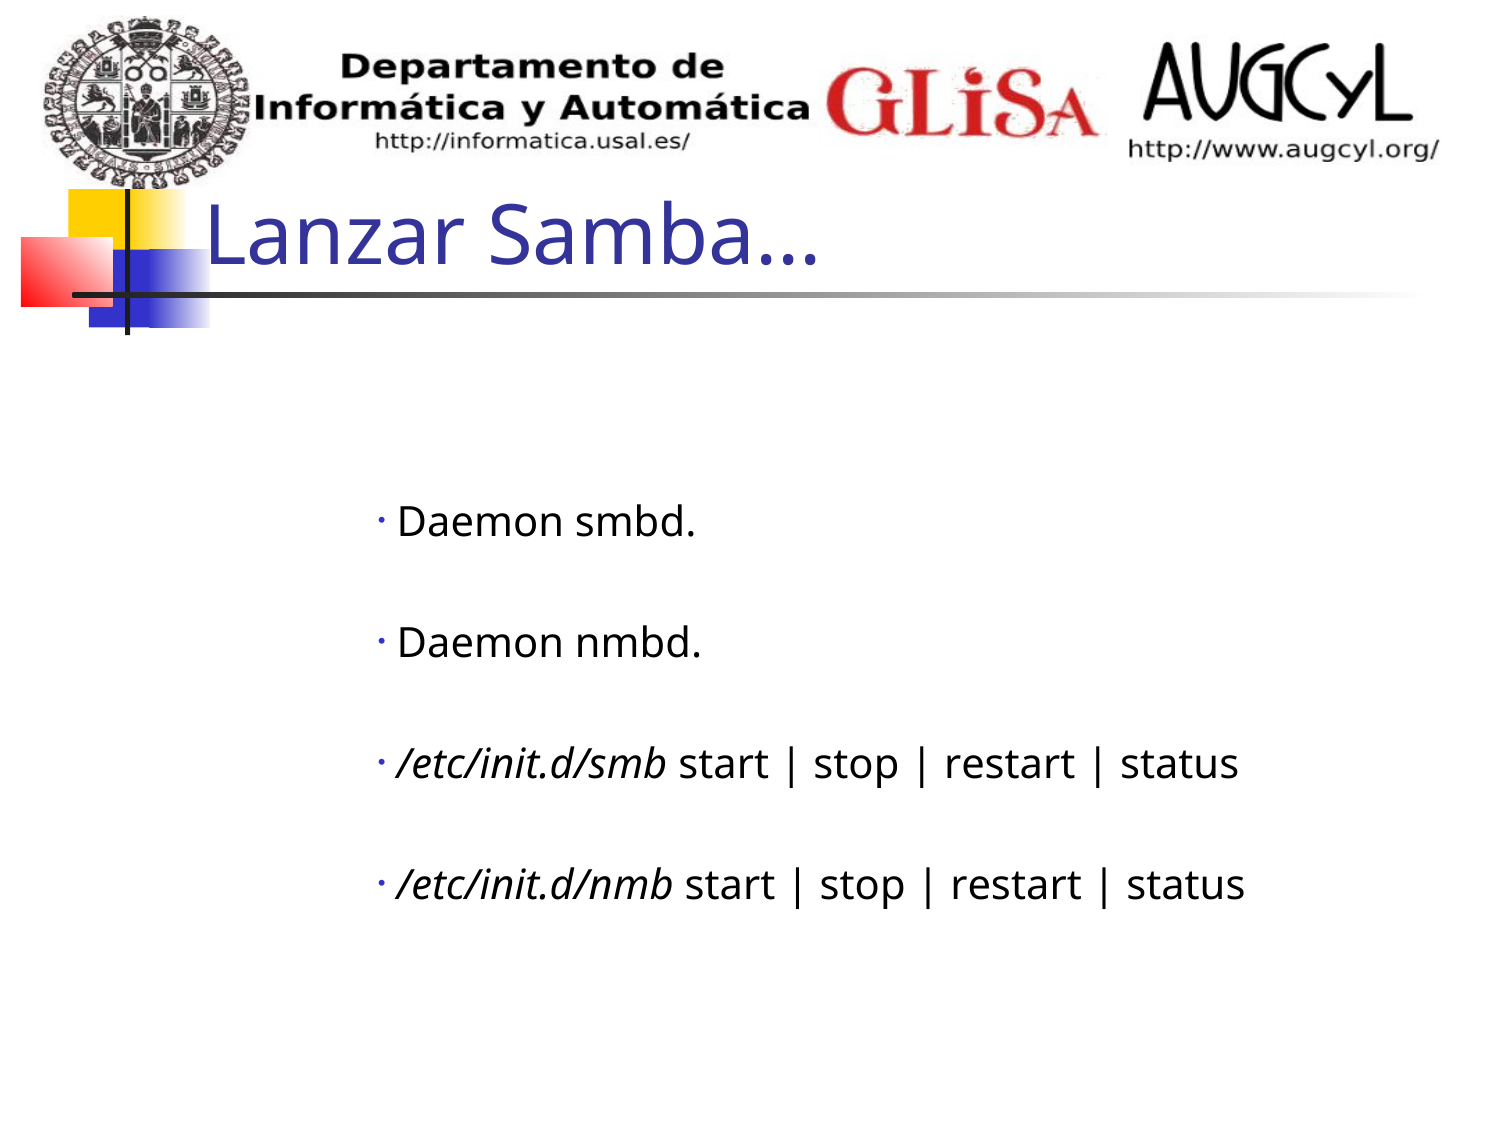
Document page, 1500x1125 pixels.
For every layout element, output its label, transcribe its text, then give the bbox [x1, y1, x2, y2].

title Lanzar Samba... [188, 101, 1468, 289]
picture [41, 15, 1463, 189]
text_box Daemon smbd. Daemon nmbd. /etc/init.d/smb start | stop | restart | status /etc/init.d/nmb start | stop | restart | status [362, 487, 1413, 963]
